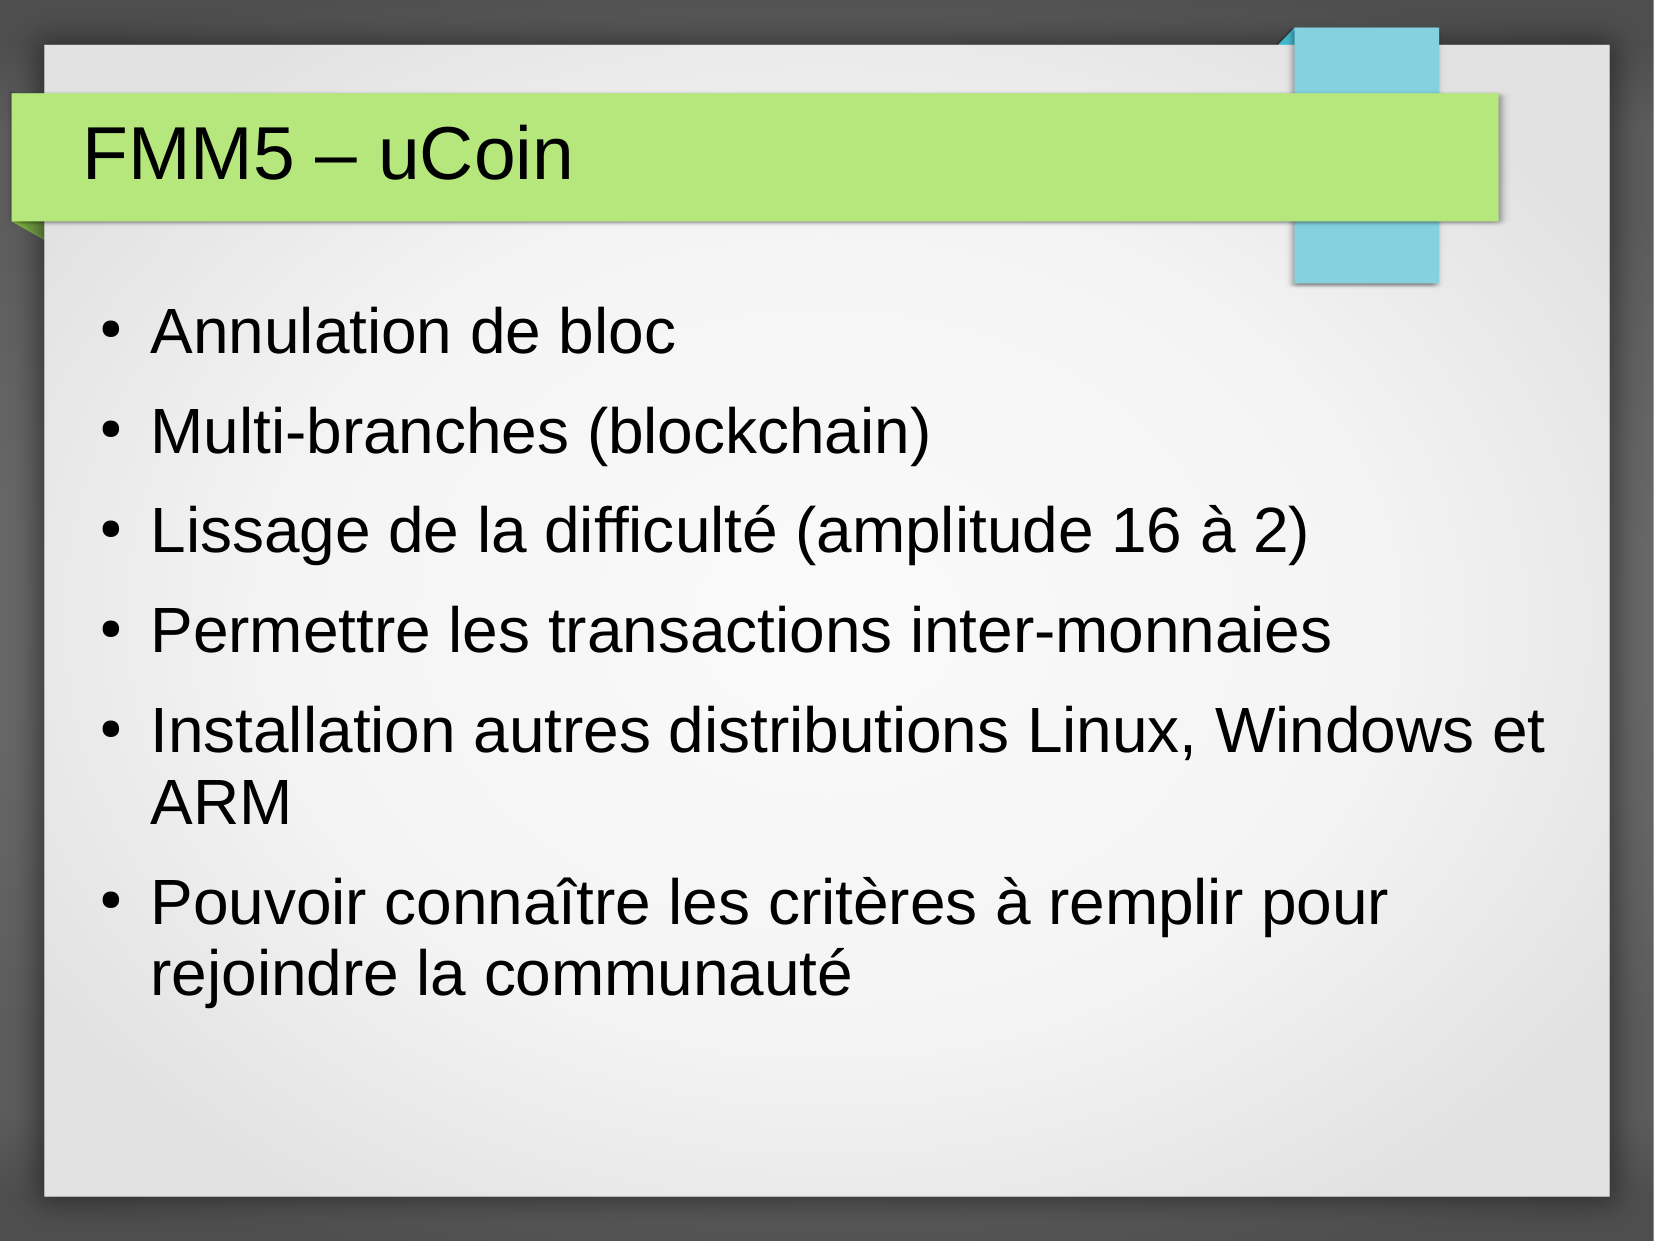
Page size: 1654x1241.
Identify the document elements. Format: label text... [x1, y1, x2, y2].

picture [0, 0, 1654, 1241]
title FMM5 – uCoin [82, 94, 1264, 213]
list Annulation de bloc Multi-branches (blockchain) Lissage de la difficulté (amplitude 16 à 2) Permettre les transactions inter-monnaies Installation autres distributions Linux, Windows et ARM Pouvoir connaître les critères à remplir pour rejoindre la communauté [82, 295, 1571, 1015]
